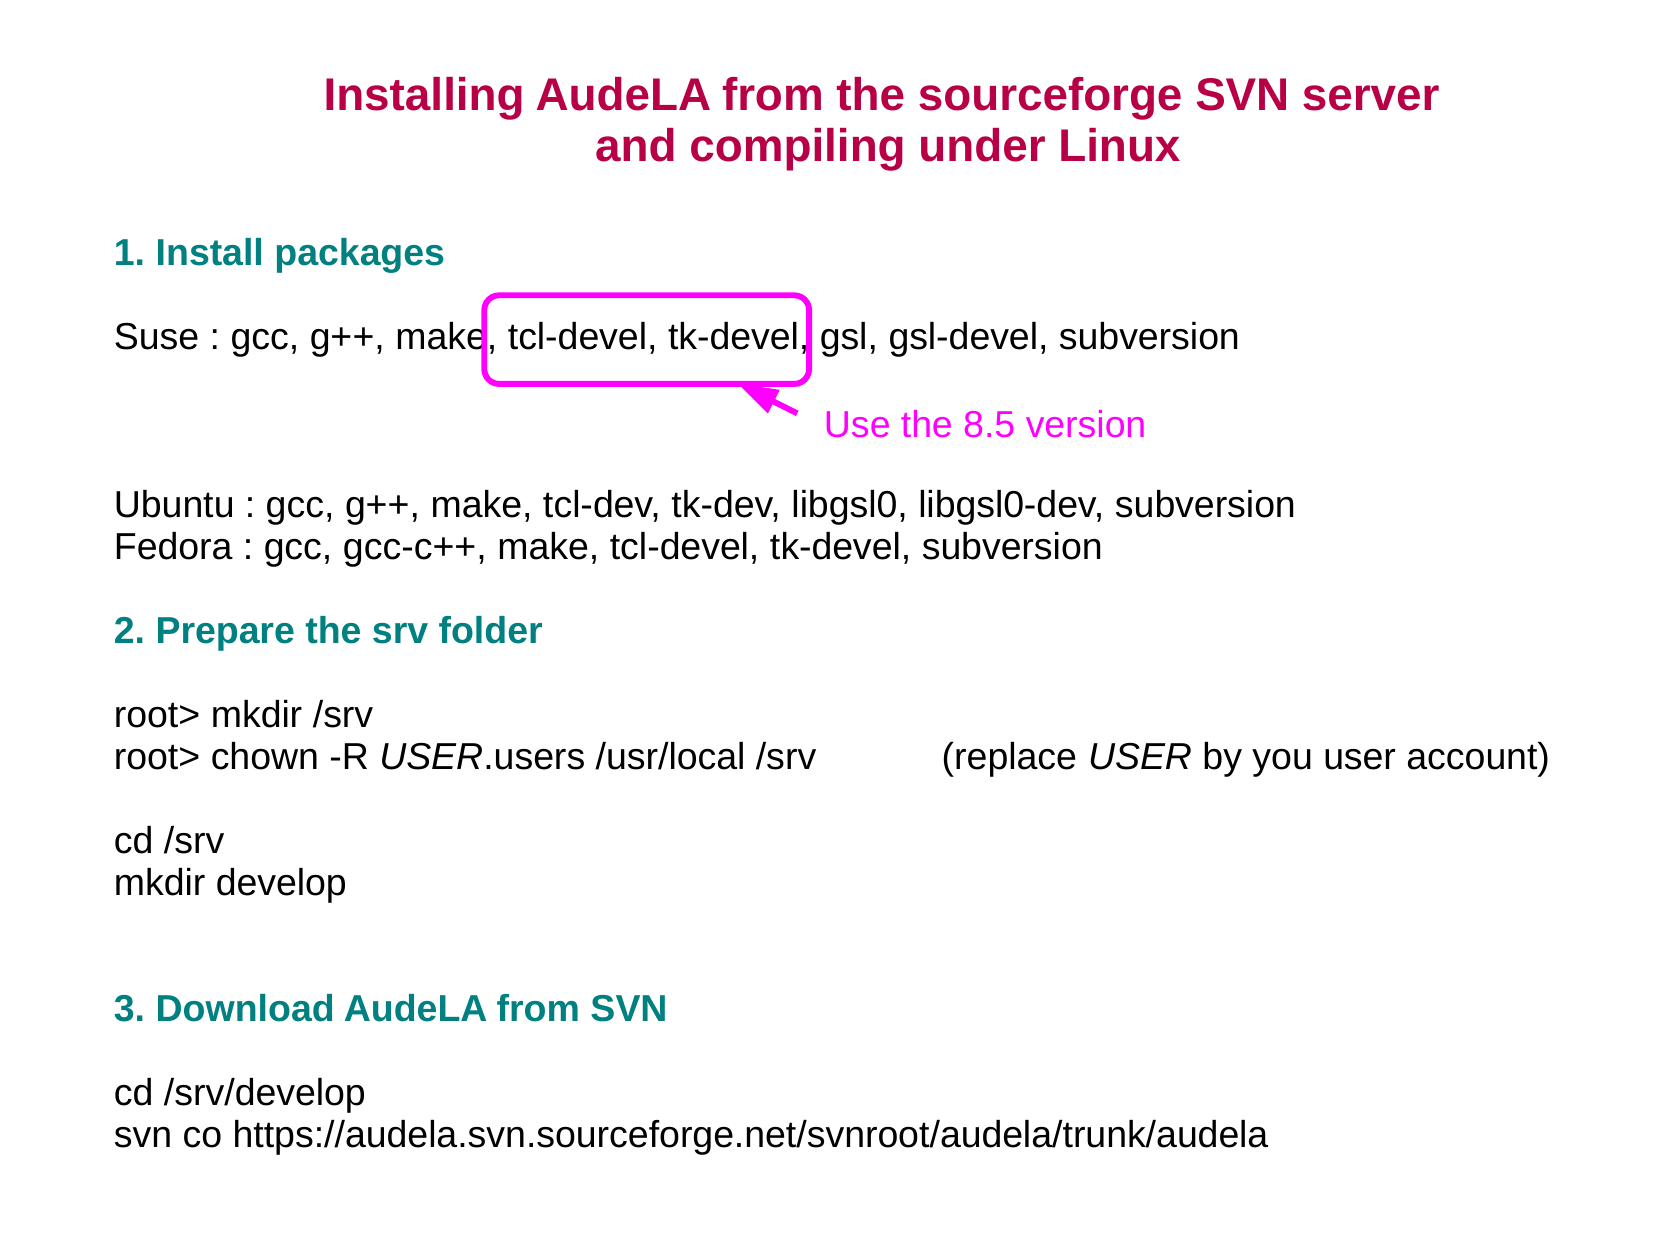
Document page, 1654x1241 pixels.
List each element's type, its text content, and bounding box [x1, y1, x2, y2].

text_box Use the 8.5 version [809, 395, 1162, 453]
text_box 1. Install packages Suse : gcc, g++, make, tcl-devel, tk-devel, gsl, gsl-devel, subversion Ubuntu : gcc, g++, make, tcl-dev, tk-dev, libgsl0, libgsl0-dev, subversion Fedora : gcc, gcc-c++, make, tcl-devel, tk-devel, subversion 2. Prepare the srv folder root> mkdir /srv root> chown -R USER.users /usr/local /srv (replace USER by you user account) cd /srv mkdir develop 3. Download AudeLA from SVN cd /srv/develop svn co https://audela.svn.sourceforge.net/svnroot/audela/trunk/audela [99, 224, 1564, 1212]
text_box Installing AudeLA from the sourceforge SVN server and compiling under Linux [308, 61, 1468, 181]
